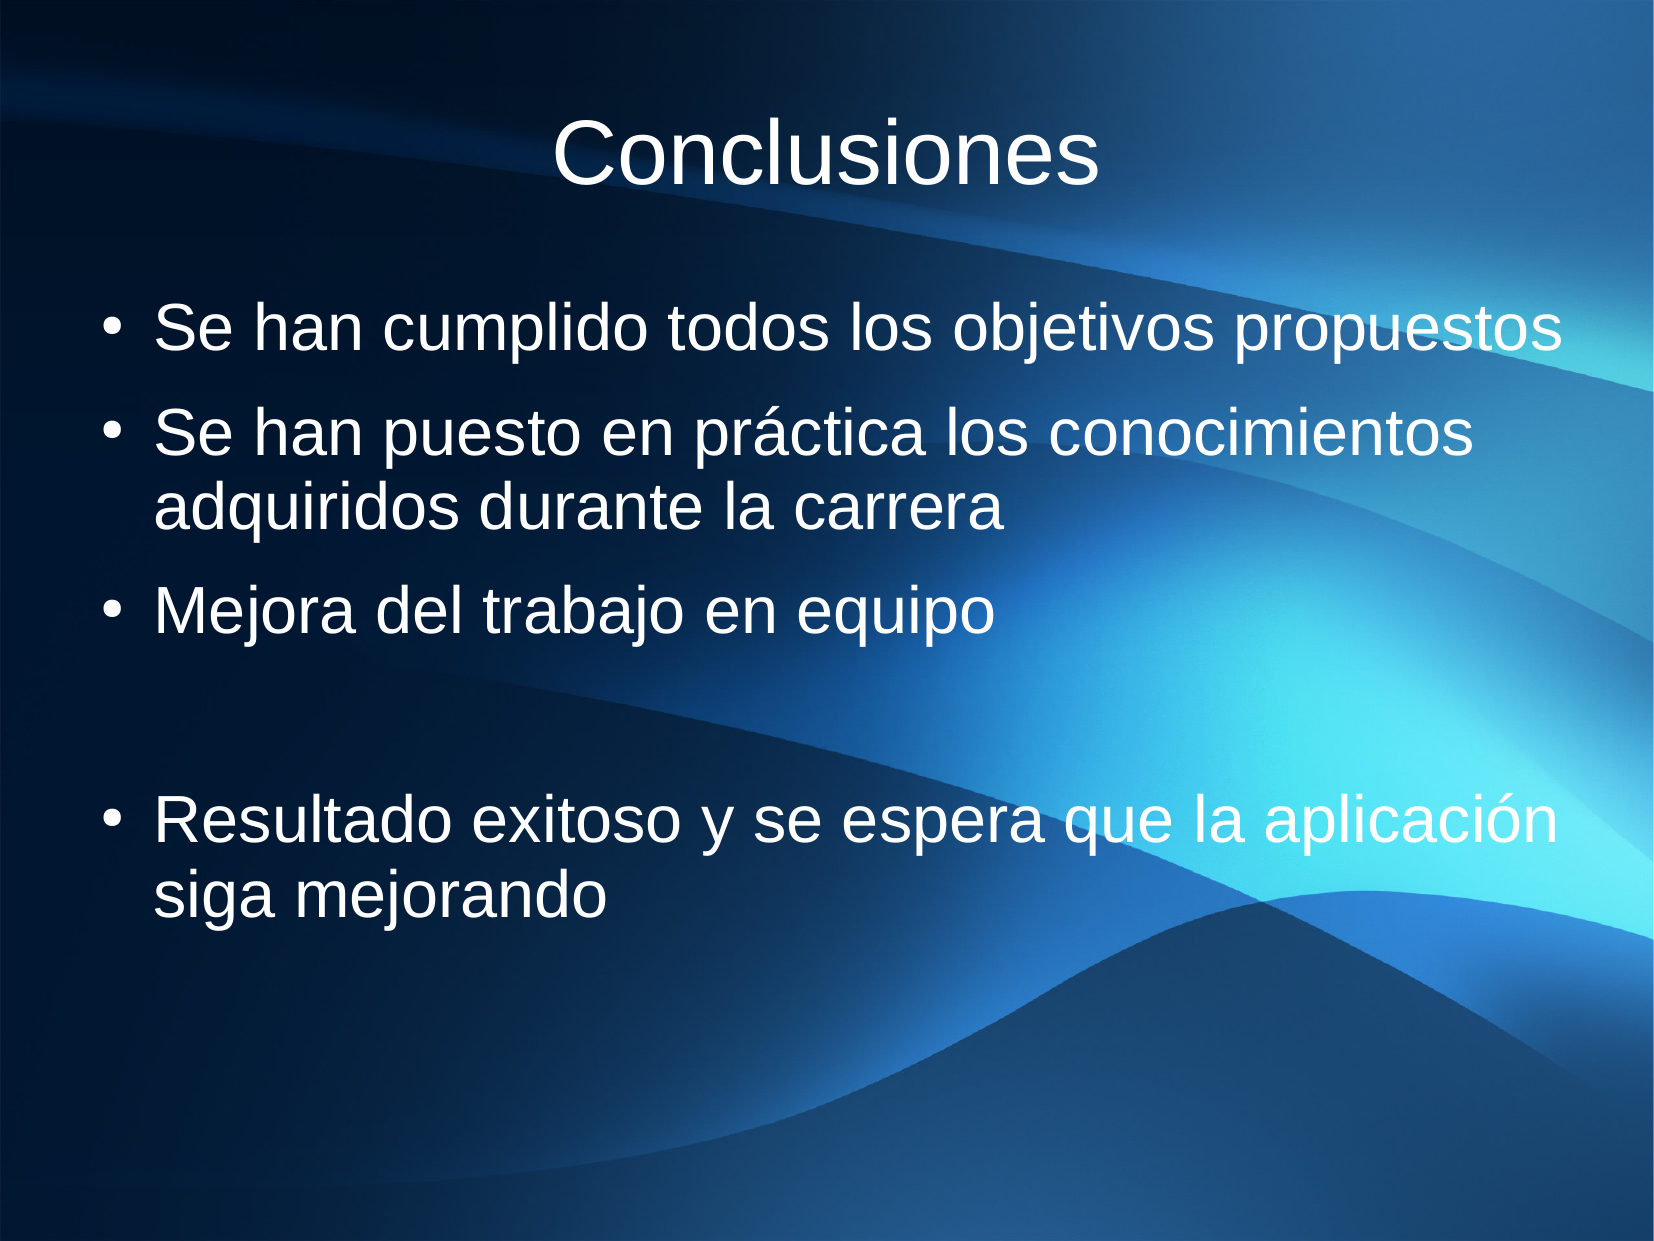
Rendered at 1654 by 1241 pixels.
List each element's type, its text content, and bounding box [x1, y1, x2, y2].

title Conclusiones [82, 49, 1571, 257]
picture [0, 0, 1654, 1241]
list Se han cumplido todos los objetivos propuestos Se han puesto en práctica los conocimientos adquiridos durante la carrera Mejora del trabajo en equipo Resultado exitoso y se espera que la aplicación siga mejorando [82, 290, 1571, 1010]
